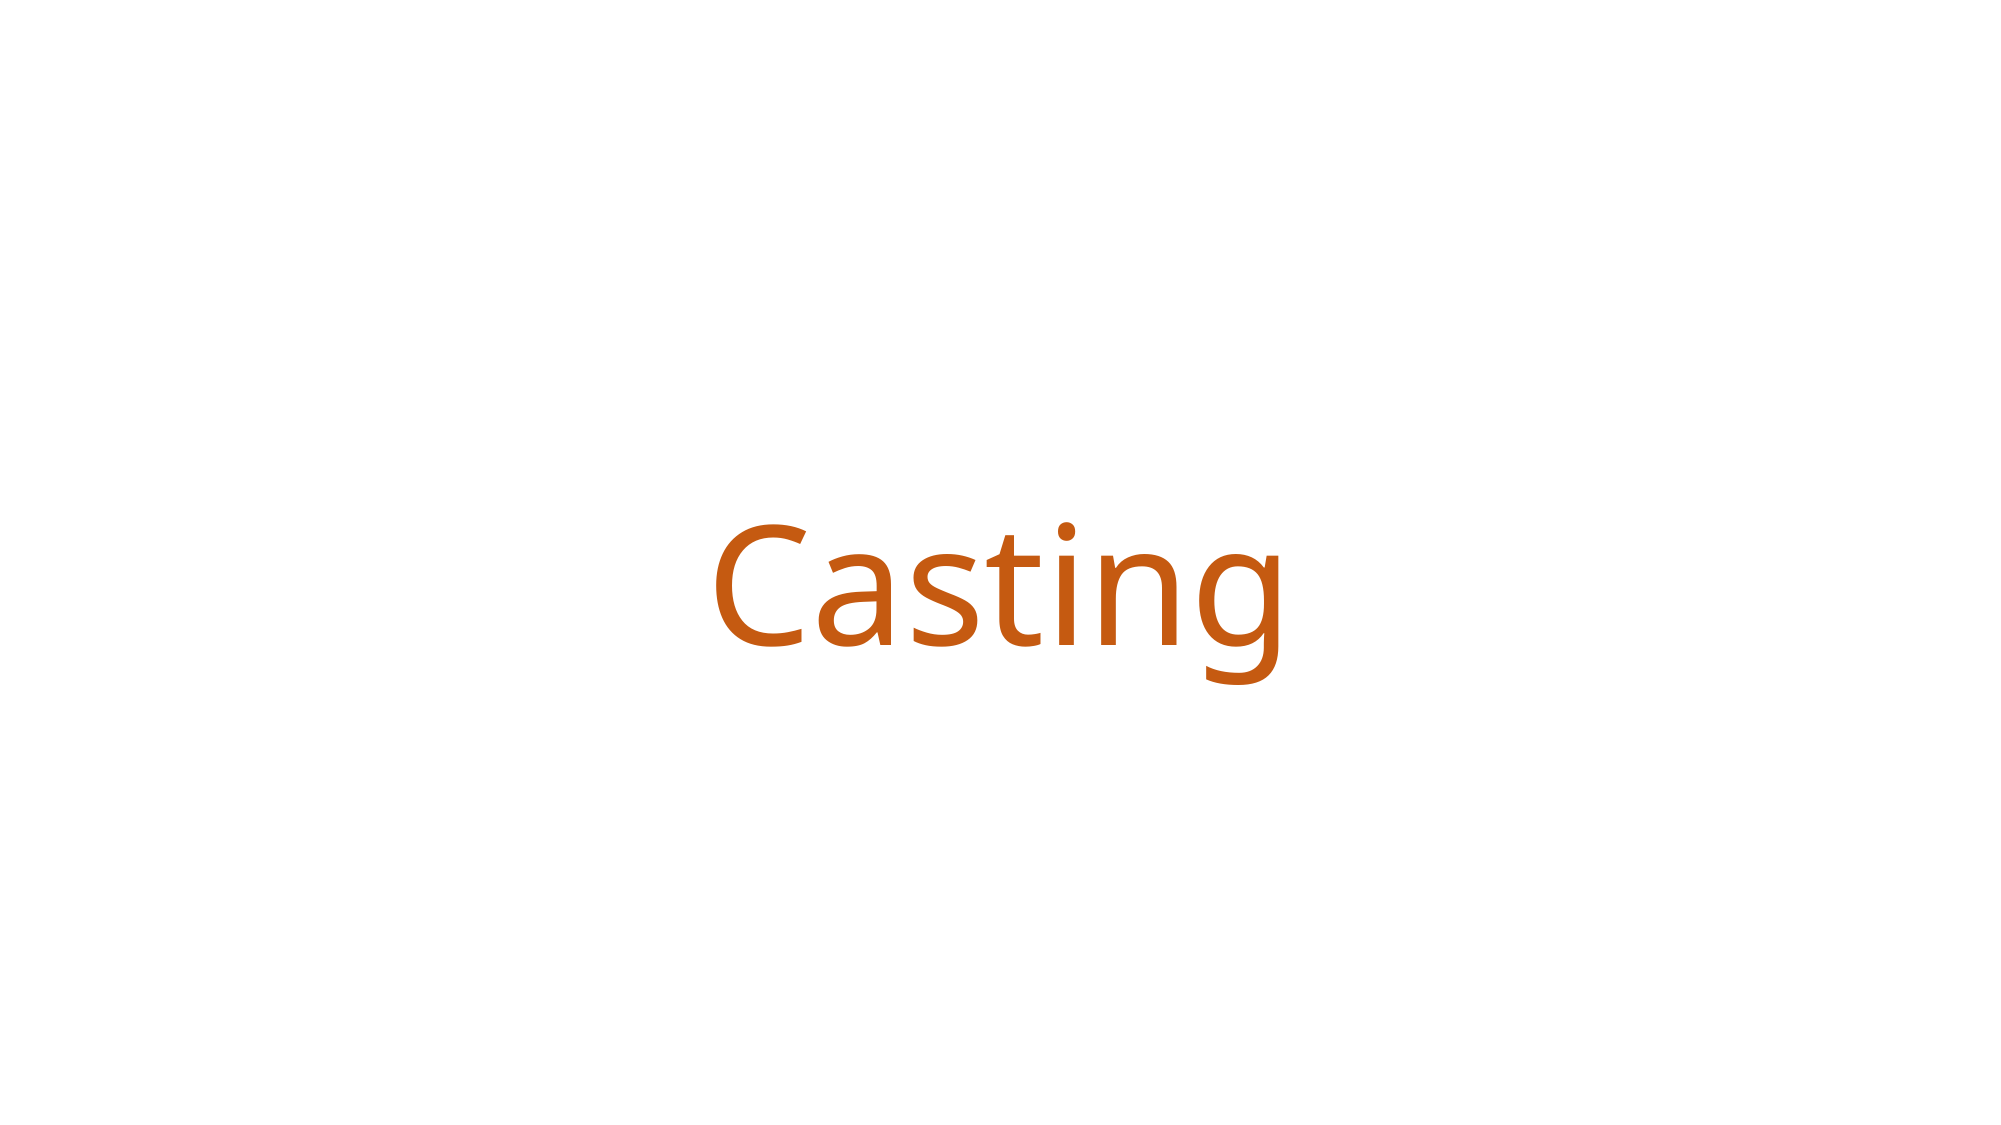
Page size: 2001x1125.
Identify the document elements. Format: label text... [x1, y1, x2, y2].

list Casting [137, 292, 1863, 1014]
